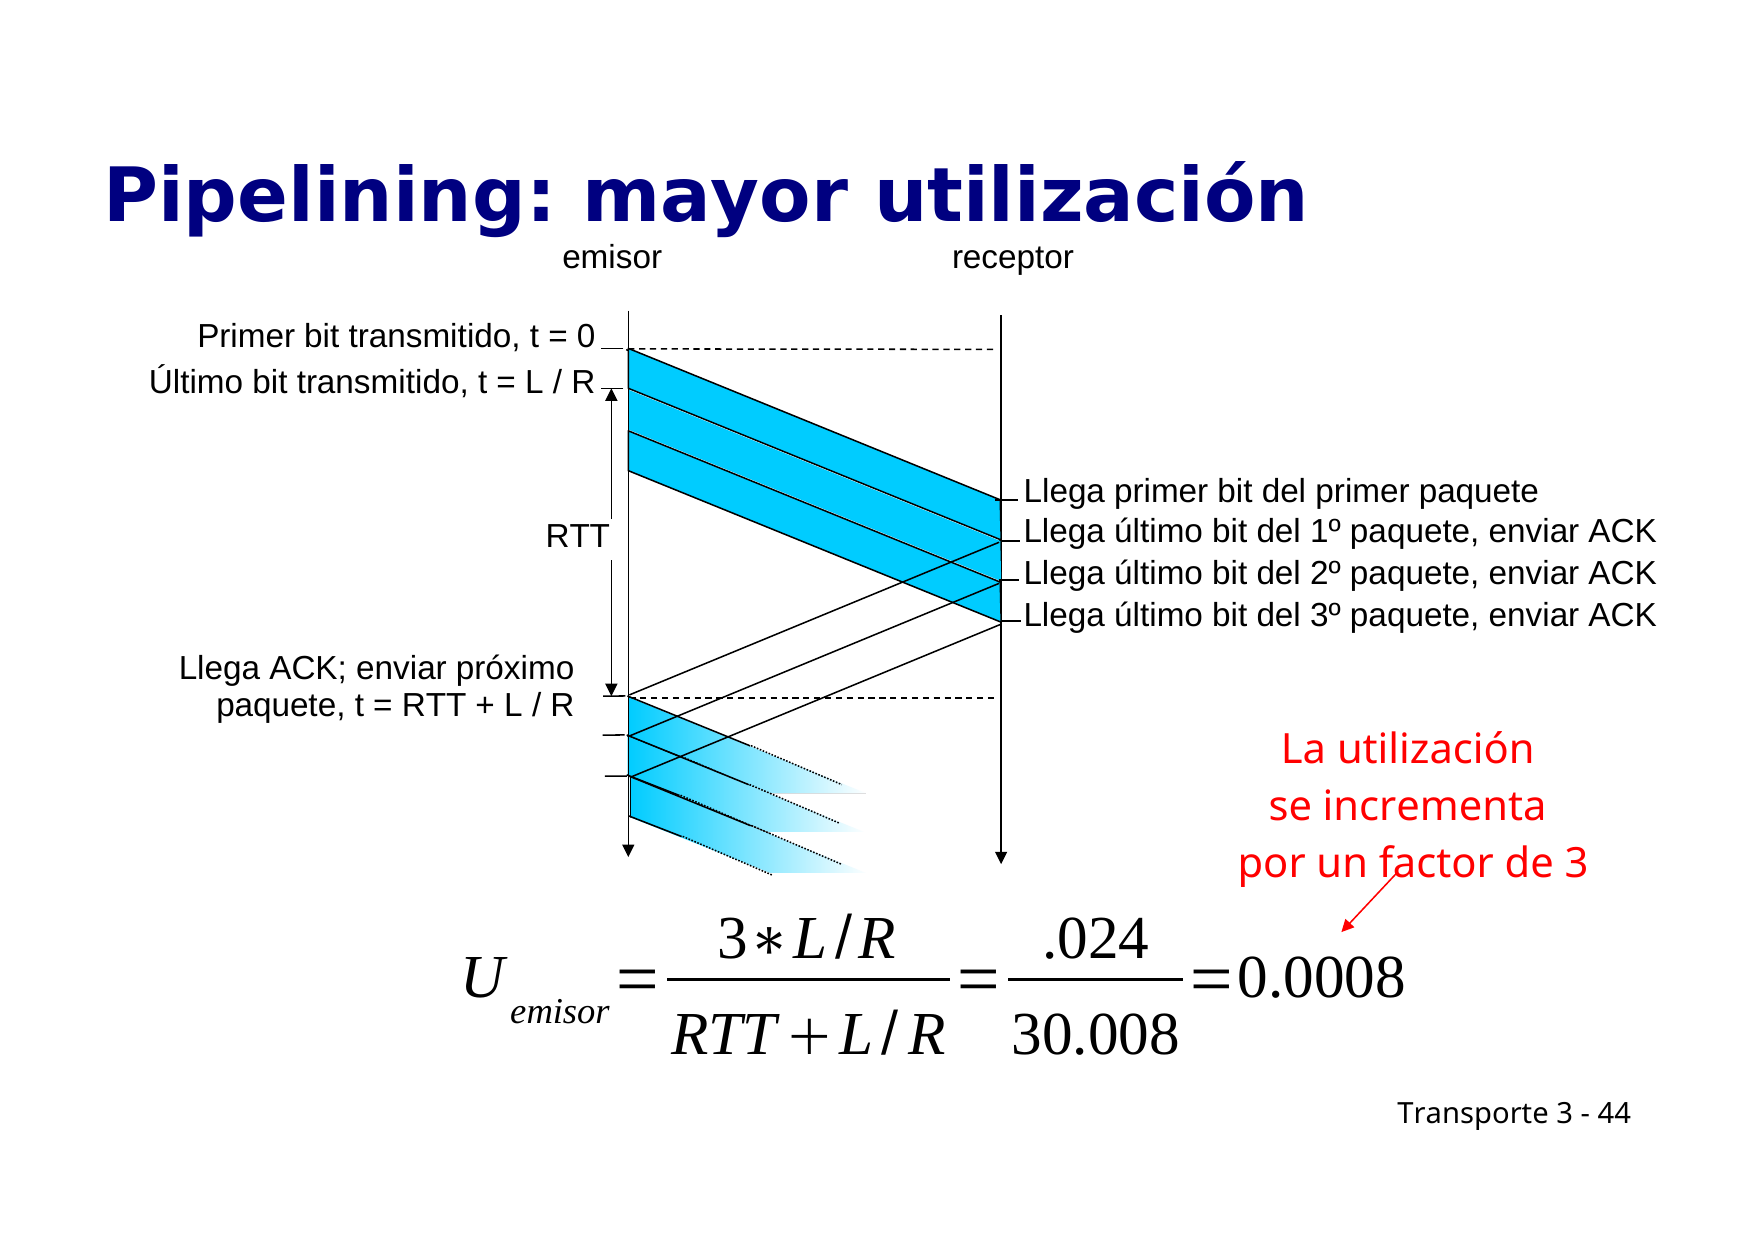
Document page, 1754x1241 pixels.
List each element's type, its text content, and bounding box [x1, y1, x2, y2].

text_box emisor [547, 231, 704, 290]
text_box La utilización se incrementa por un factor de 3 [1222, 711, 1604, 898]
text_box Llega último bit del 3º paquete, enviar ACK [1008, 588, 1695, 652]
text_box Último bit transmitido, t = L / R [120, 355, 611, 414]
text_box Llega último bit del 2º paquete, enviar ACK [1008, 546, 1695, 588]
text_box RTT [461, 509, 628, 566]
text_box [629, 348, 1002, 623]
text_box receptor [937, 231, 1093, 290]
text_box Primer bit transmitido, t = 0 [143, 309, 612, 368]
chart [445, 890, 1423, 1072]
text_box RTT [629, 509, 635, 566]
text_box [629, 698, 673, 734]
text_box [634, 718, 723, 755]
title Pipelining: mayor utilización [88, 87, 1654, 305]
text_box [636, 739, 866, 832]
text_box Llega último bit del 1º paquete, enviar ACK [1008, 504, 1695, 546]
text_box Llega ACK; enviar próximo paquete, t = RTT + L / R [109, 641, 590, 747]
text_box Llega primer bit del primer paquete [1008, 464, 1671, 504]
text_box [629, 778, 866, 873]
text_box [629, 738, 676, 775]
